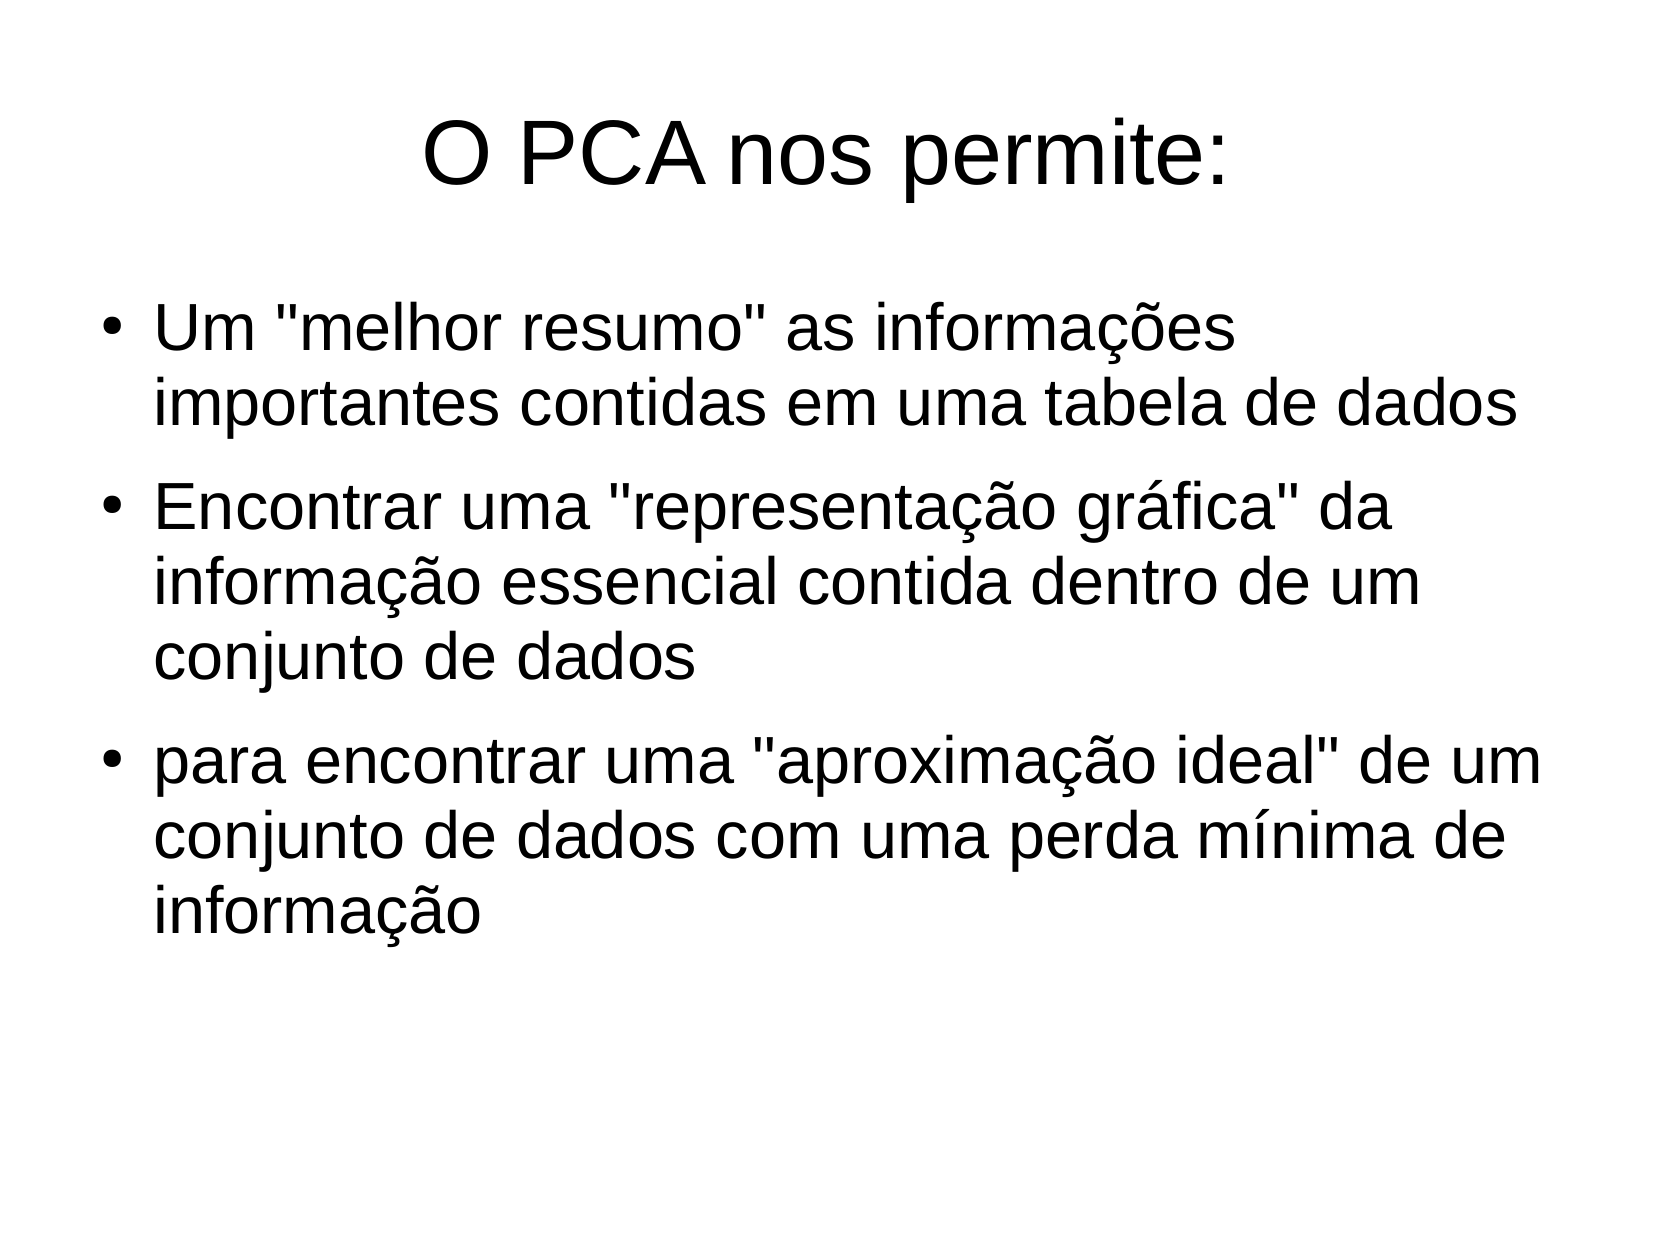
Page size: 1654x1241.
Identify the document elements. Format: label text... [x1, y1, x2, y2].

list Um "melhor resumo" as informações importantes contidas em uma tabela de dados Encontrar uma "representação gráfica" da informação essencial contida dentro de um conjunto de dados para encontrar uma "aproximação ideal" de um conjunto de dados com uma perda mínima de informação [82, 290, 1571, 1010]
title O PCA nos permite: [82, 49, 1571, 257]
